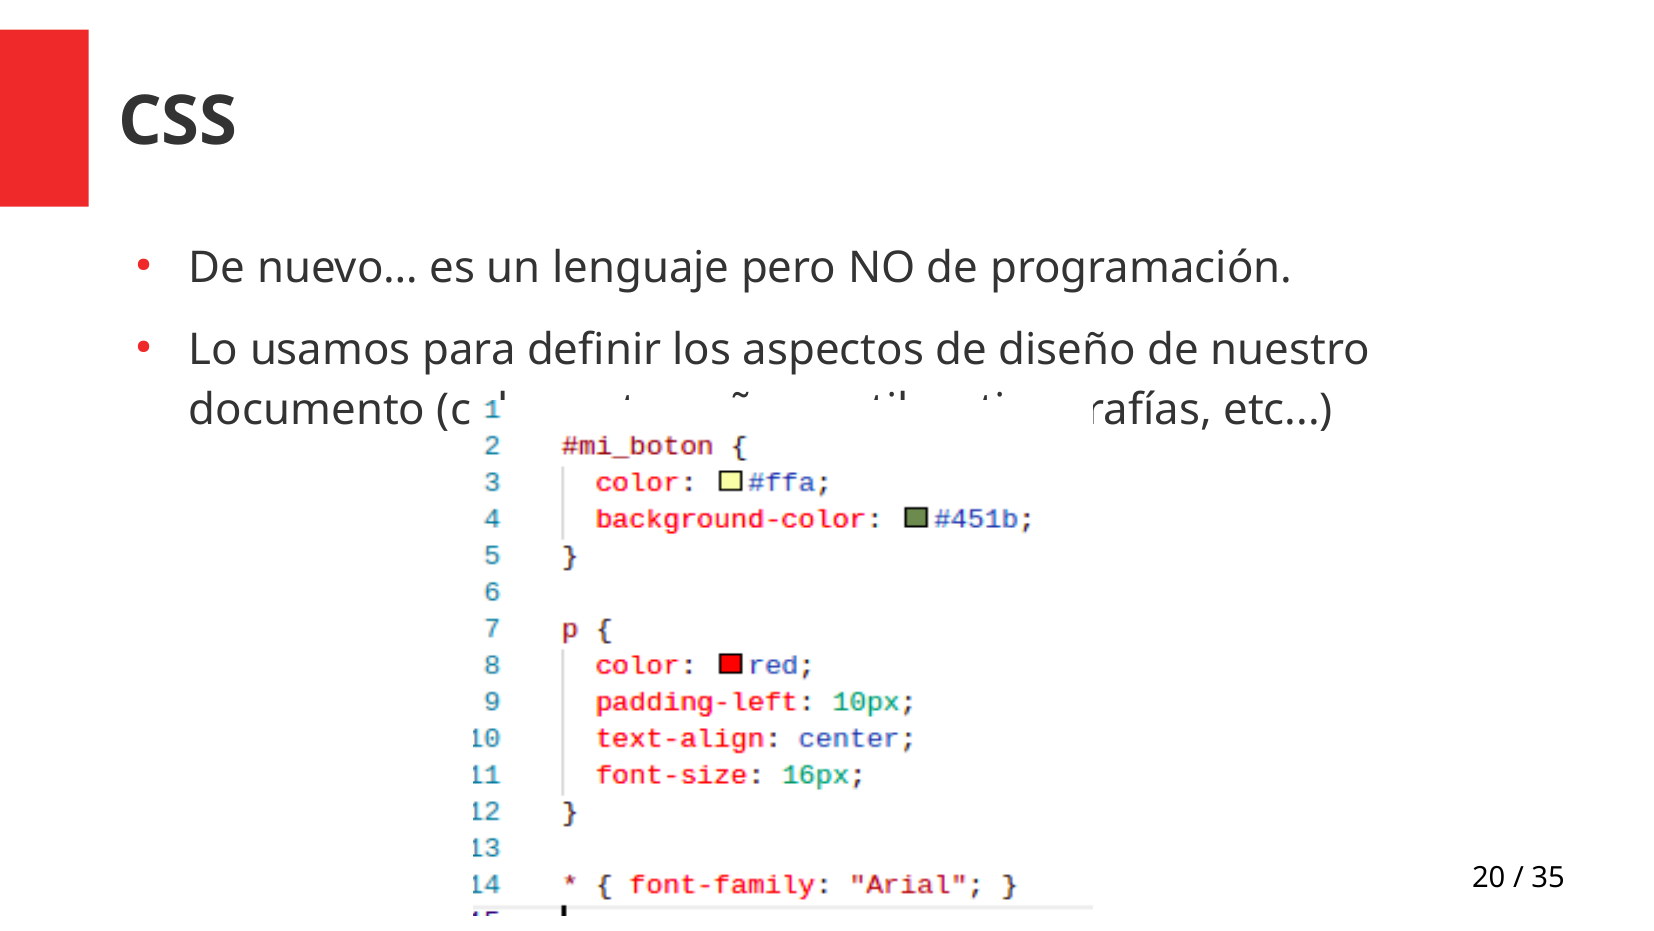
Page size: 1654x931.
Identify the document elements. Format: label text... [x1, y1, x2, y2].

picture [473, 400, 1093, 916]
title CSS [118, 29, 1595, 207]
list De nuevo… es un lenguaje pero NO de programación. Lo usamos para definir los aspectos de diseño de nuestro documento (colores, tamaños, estilos, tipografías, etc...) [118, 236, 1595, 798]
